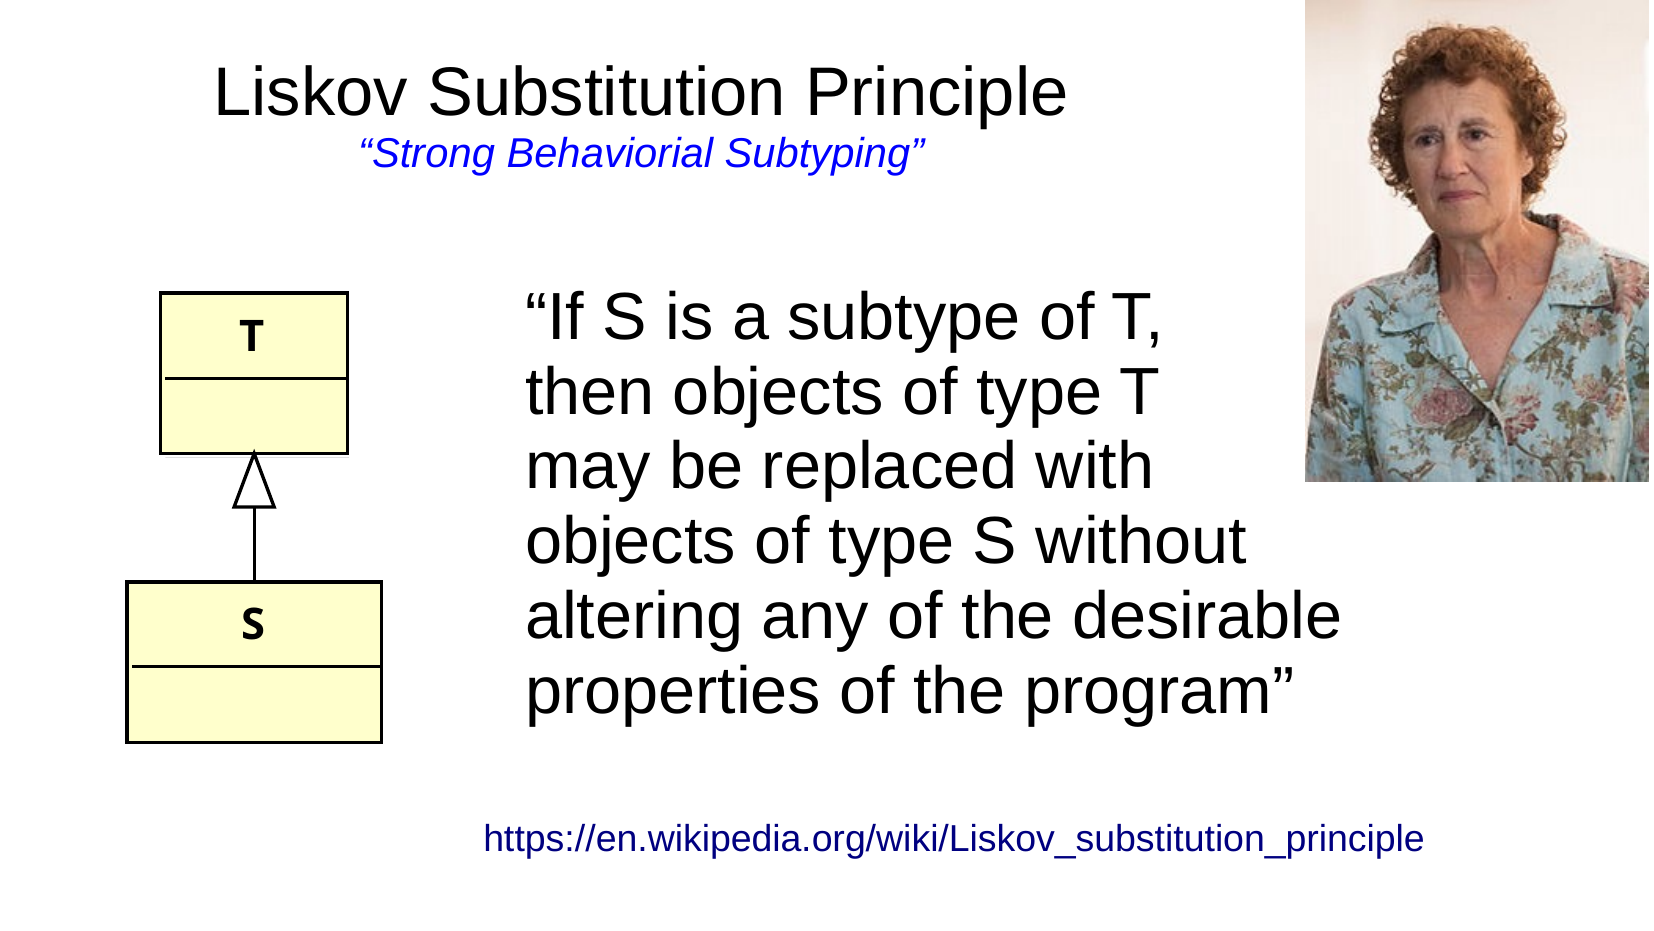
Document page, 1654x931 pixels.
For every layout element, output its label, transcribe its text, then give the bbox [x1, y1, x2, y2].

picture [75, 240, 437, 796]
picture [1305, 0, 1649, 482]
text_box “If S is a subtype of T, then objects of type T may be replaced with objects of type S without altering any of the desirable properties of the program” [510, 271, 1381, 736]
title Liskov Substitution Principle “Strong Behaviorial Subtyping” [82, 37, 1201, 193]
text_box https://en.wikipedia.org/wiki/Liskov_substitution_principle [468, 810, 1441, 909]
